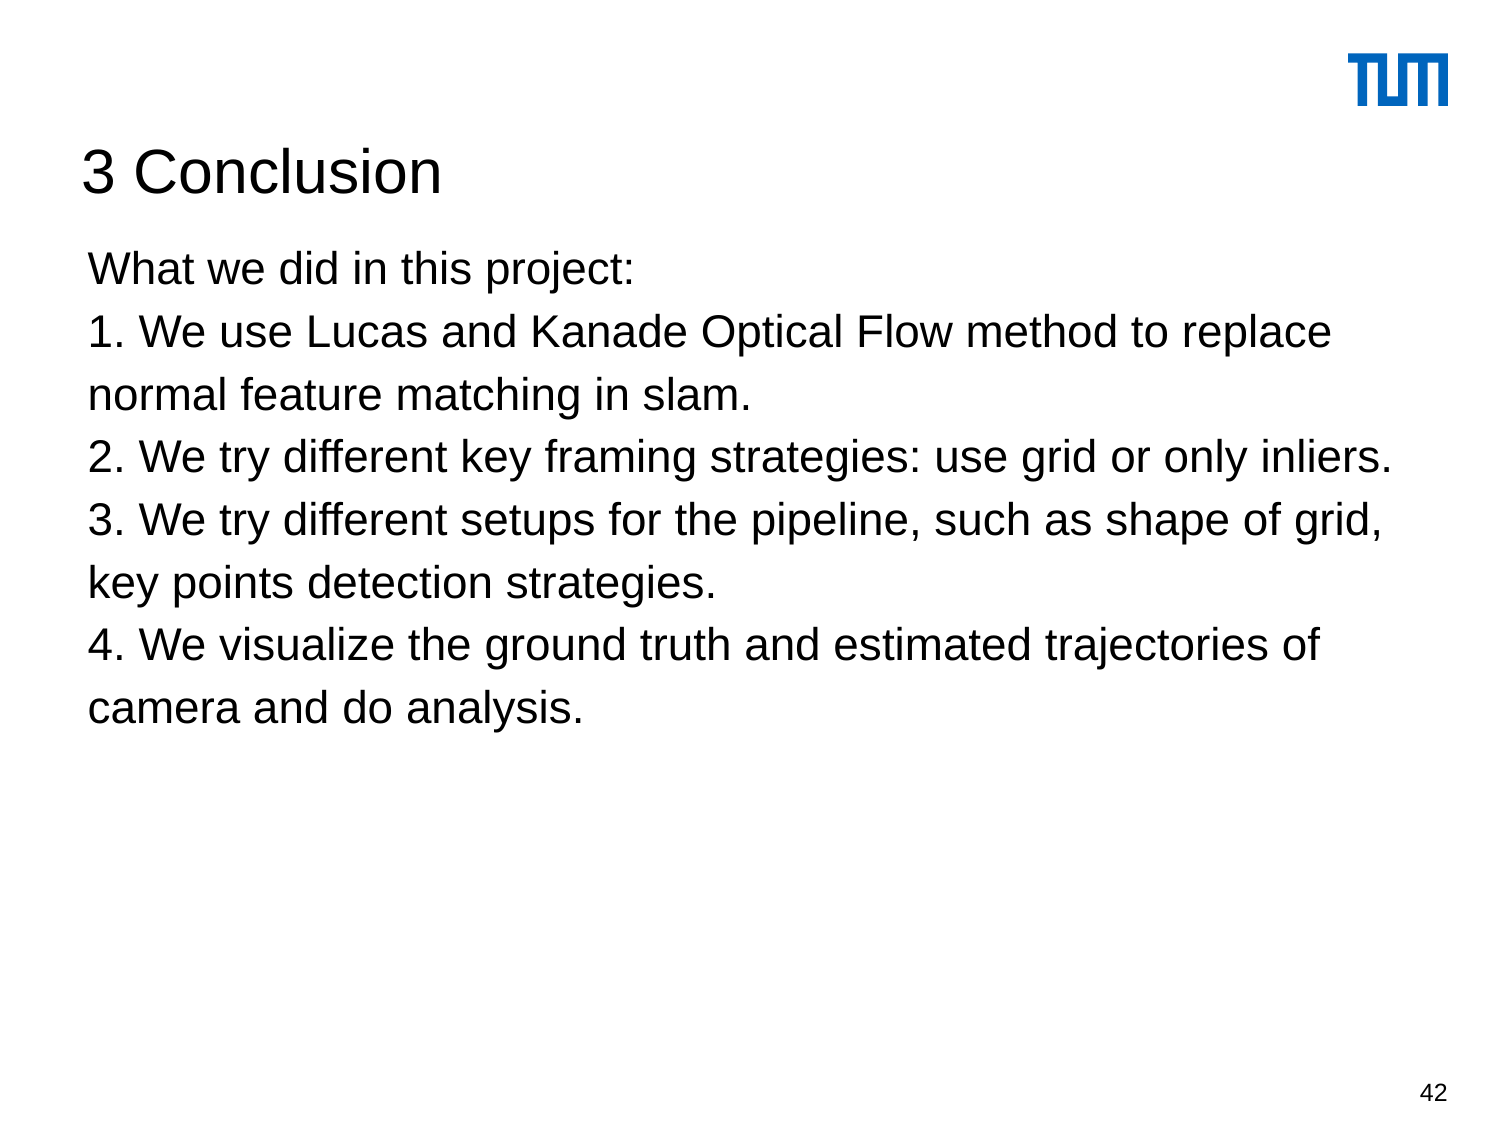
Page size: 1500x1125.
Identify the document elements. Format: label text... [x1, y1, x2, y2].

list What we did in this project: 1. We use Lucas and Kanade Optical Flow method to replace normal feature matching in slam. 2. We try different key framing strategies: use grid or only inliers. 3. We try different setups for the pipeline, such as shape of grid, key points detection strategies. 4. We visualize the ground truth and estimated trajectories of camera and do analysis. [87, 231, 1416, 963]
title 3 Conclusion [81, 139, 1110, 207]
slide_number <number> [1111, 1061, 1448, 1122]
